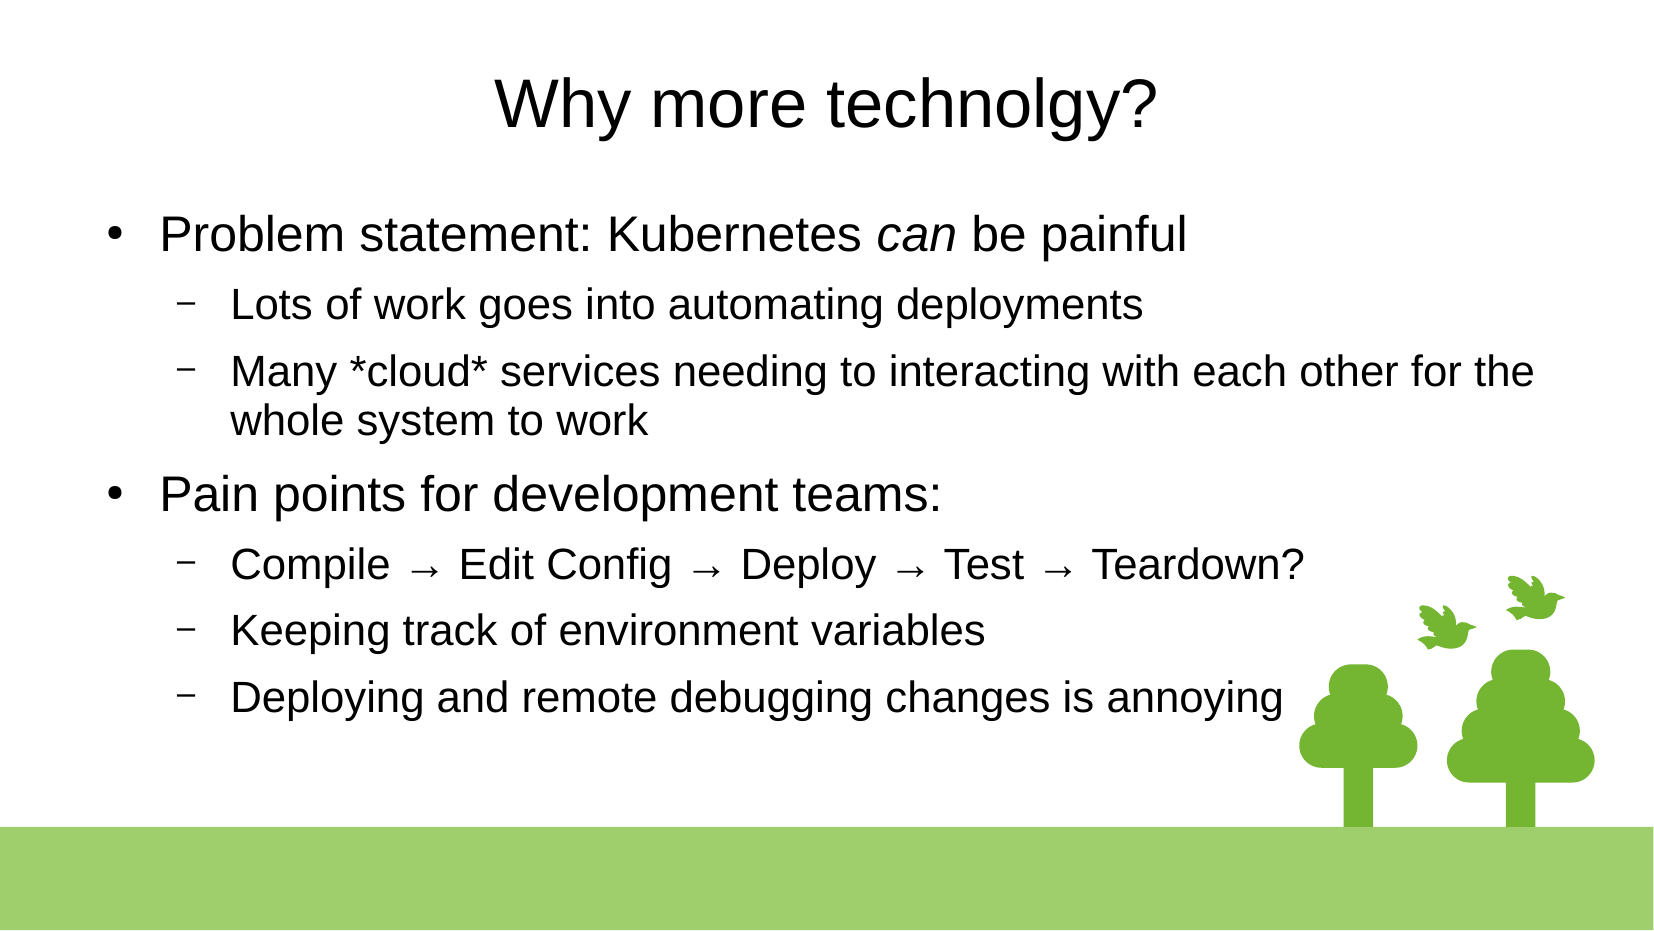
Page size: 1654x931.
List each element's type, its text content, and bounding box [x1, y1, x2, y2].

list Problem statement: Kubernetes can be painful Lots of work goes into automating deployments Many *cloud* services needing to interacting with each other for the whole system to work Pain points for development teams: Compile → Edit Config → Deploy → Test → Teardown? Keeping track of environment variables Deploying and remote debugging changes is annoying [88, 206, 1565, 739]
title Why more technolgy? [88, 29, 1565, 178]
